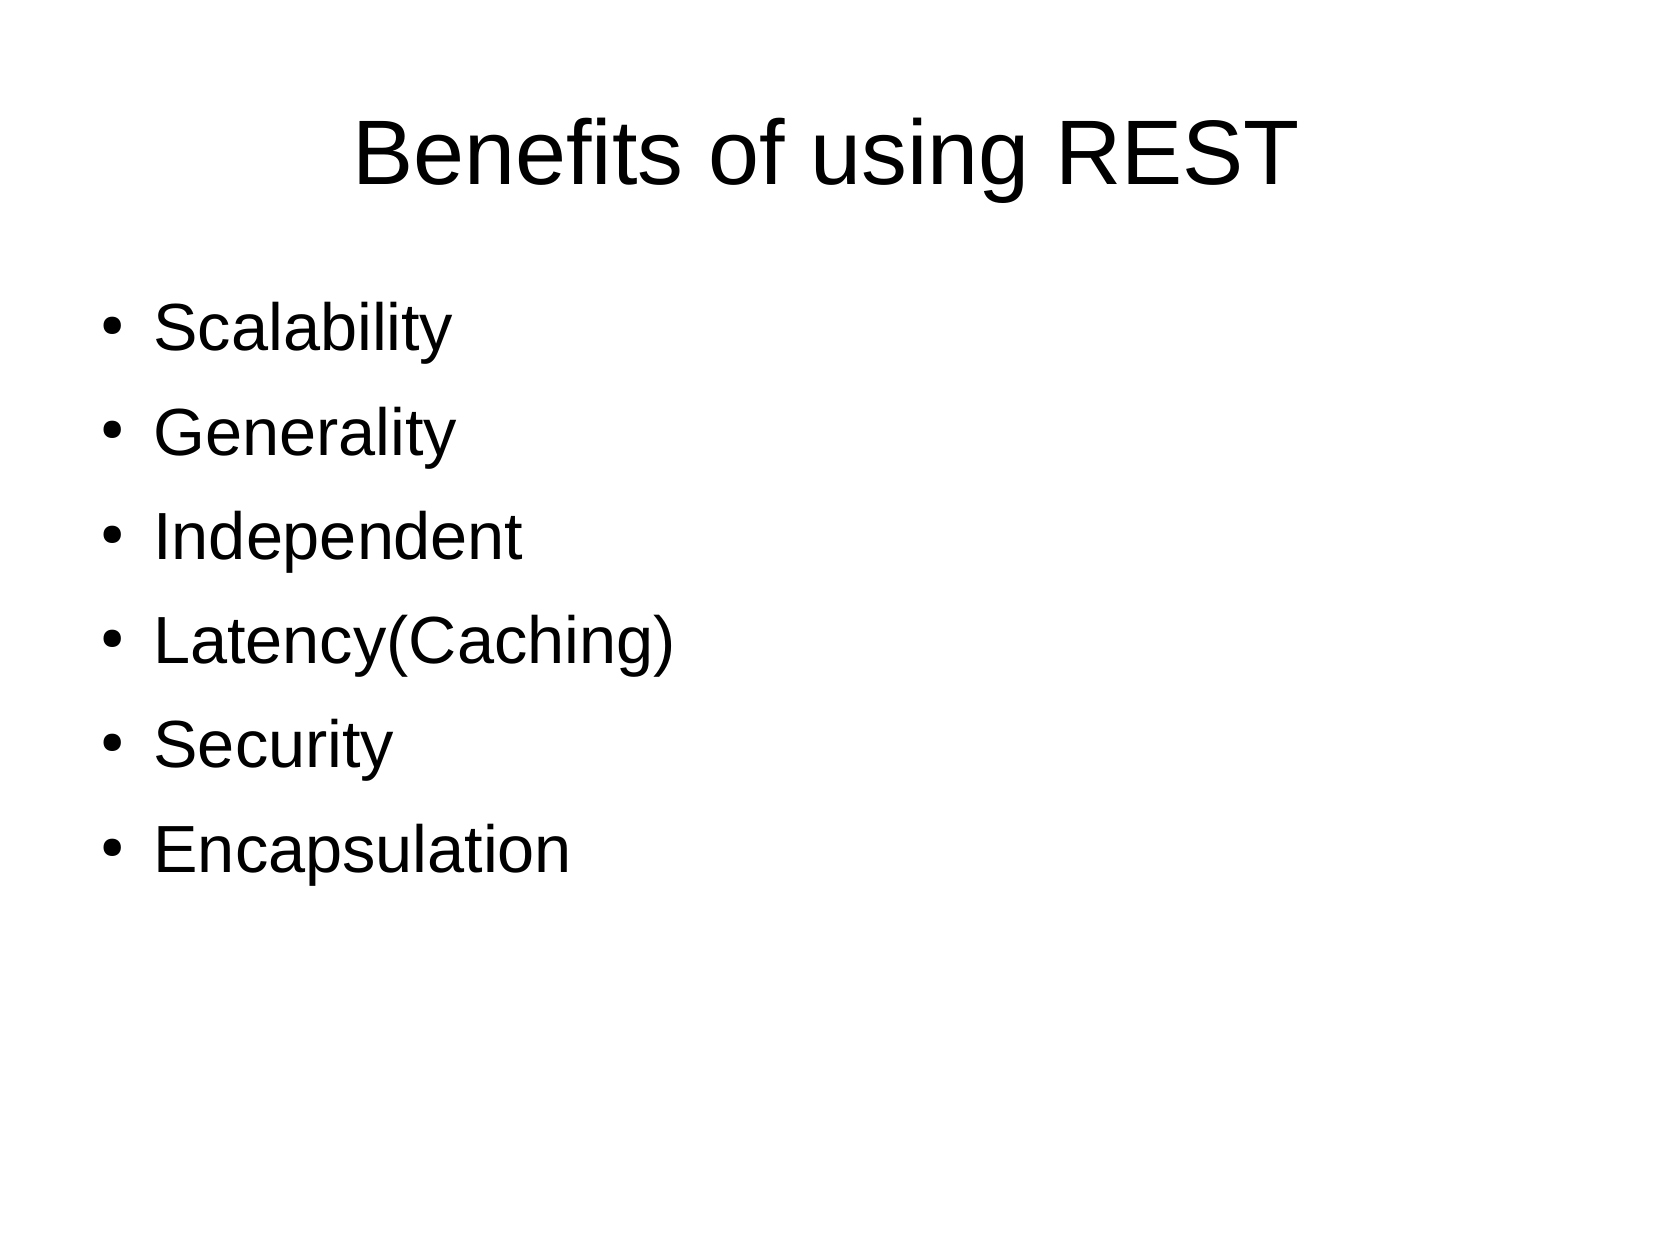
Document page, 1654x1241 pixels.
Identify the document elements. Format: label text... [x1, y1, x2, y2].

title Benefits of using REST [82, 49, 1571, 257]
list Scalability Generality Independent Latency(Caching) Security Encapsulation [82, 290, 1571, 1010]
